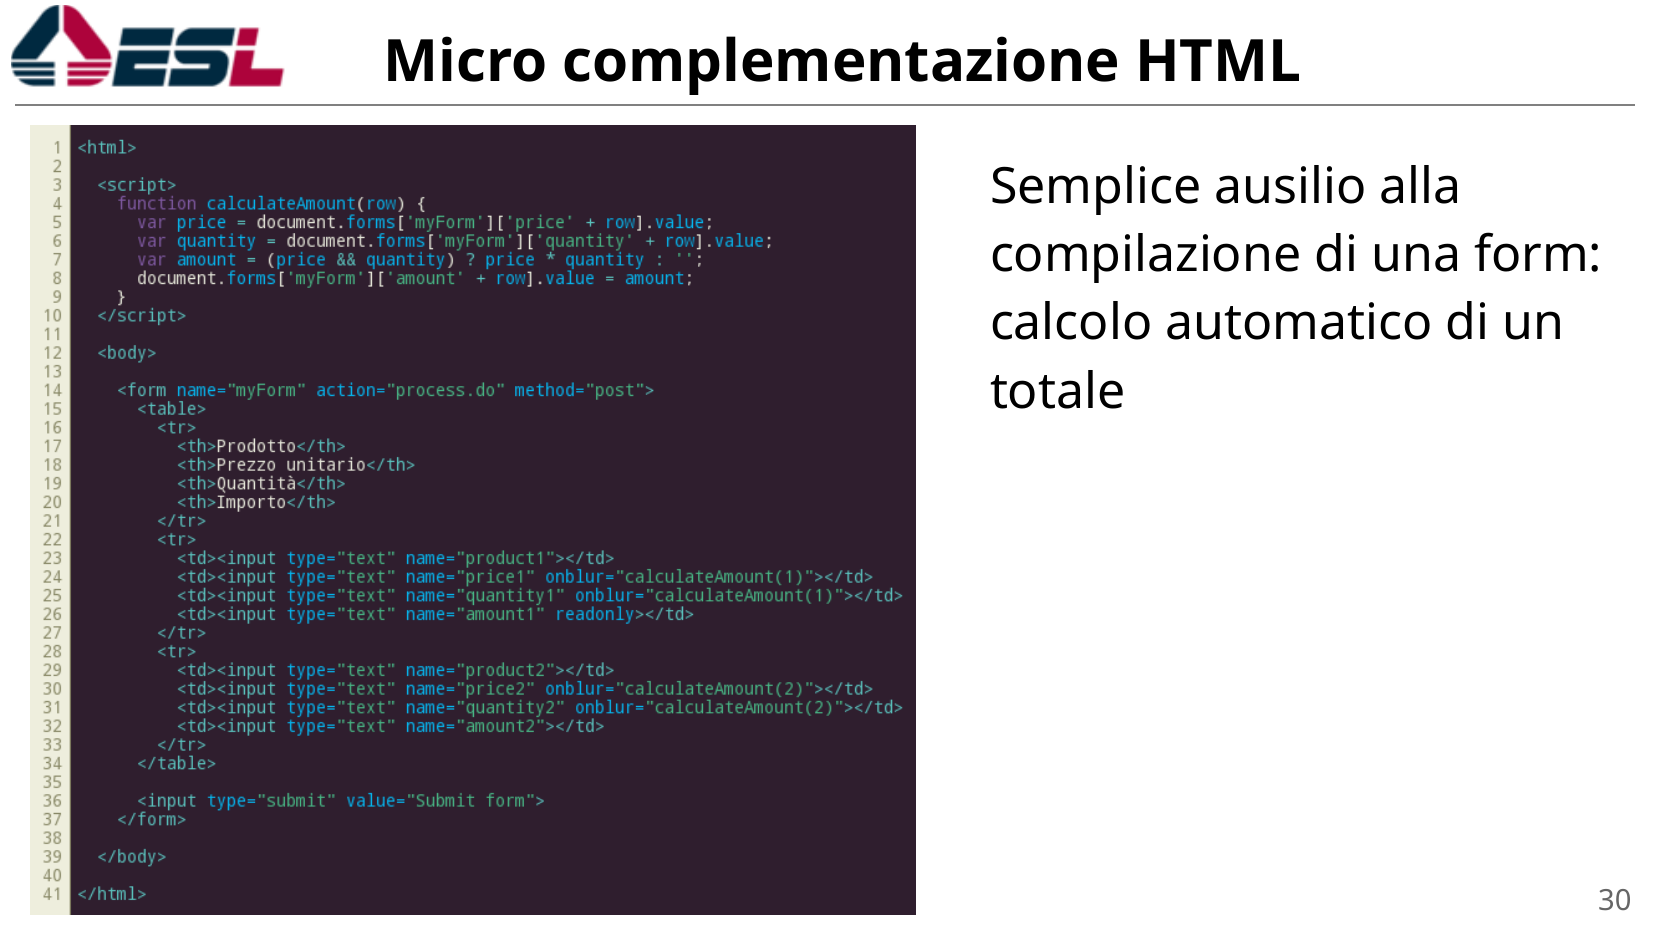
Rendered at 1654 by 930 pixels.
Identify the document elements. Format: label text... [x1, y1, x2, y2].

picture [30, 125, 916, 916]
picture [11, 5, 288, 90]
list Semplice ausilio alla compilazione di una form: calcolo automatico di un totale [990, 150, 1606, 721]
title Micro complementazione HTML [335, 0, 1653, 103]
